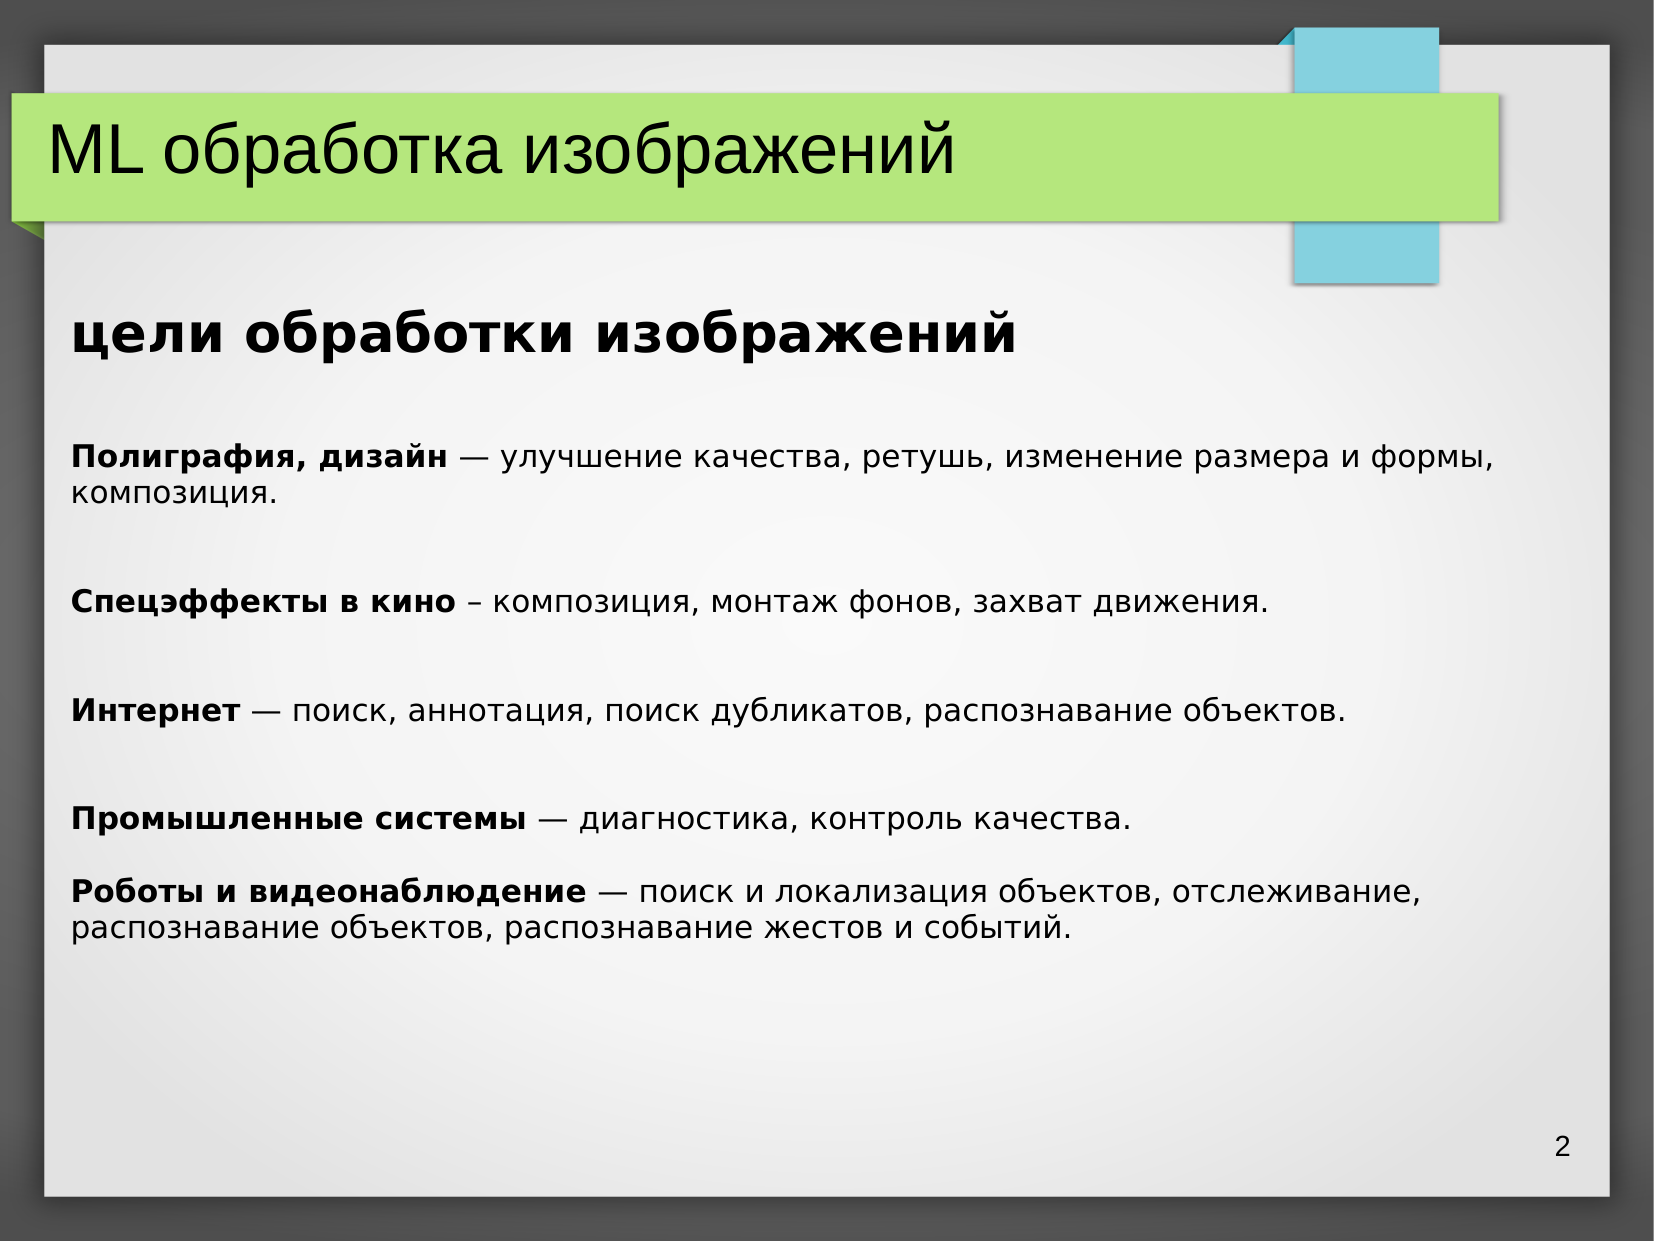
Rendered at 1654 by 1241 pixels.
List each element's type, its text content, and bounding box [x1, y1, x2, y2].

picture [0, 0, 1654, 1241]
text_box цели обработки изображений Полиграфия, дизайн — улучшение качества, ретушь, изменение размера и формы, композиция. Спецэффекты в кино – композиция, монтаж фонов, захват движения. Интернет — поиск, аннотация, поиск дубликатов, распознавание объектов. Промышленные системы — диагностика, контроль качества. Роботы и видеонаблюдение — поиск и локализация объектов, отслеживание, распознавание объектов, распознавание жестов и событий. [55, 295, 1607, 1040]
title ML обработка изображений [47, 109, 1501, 189]
